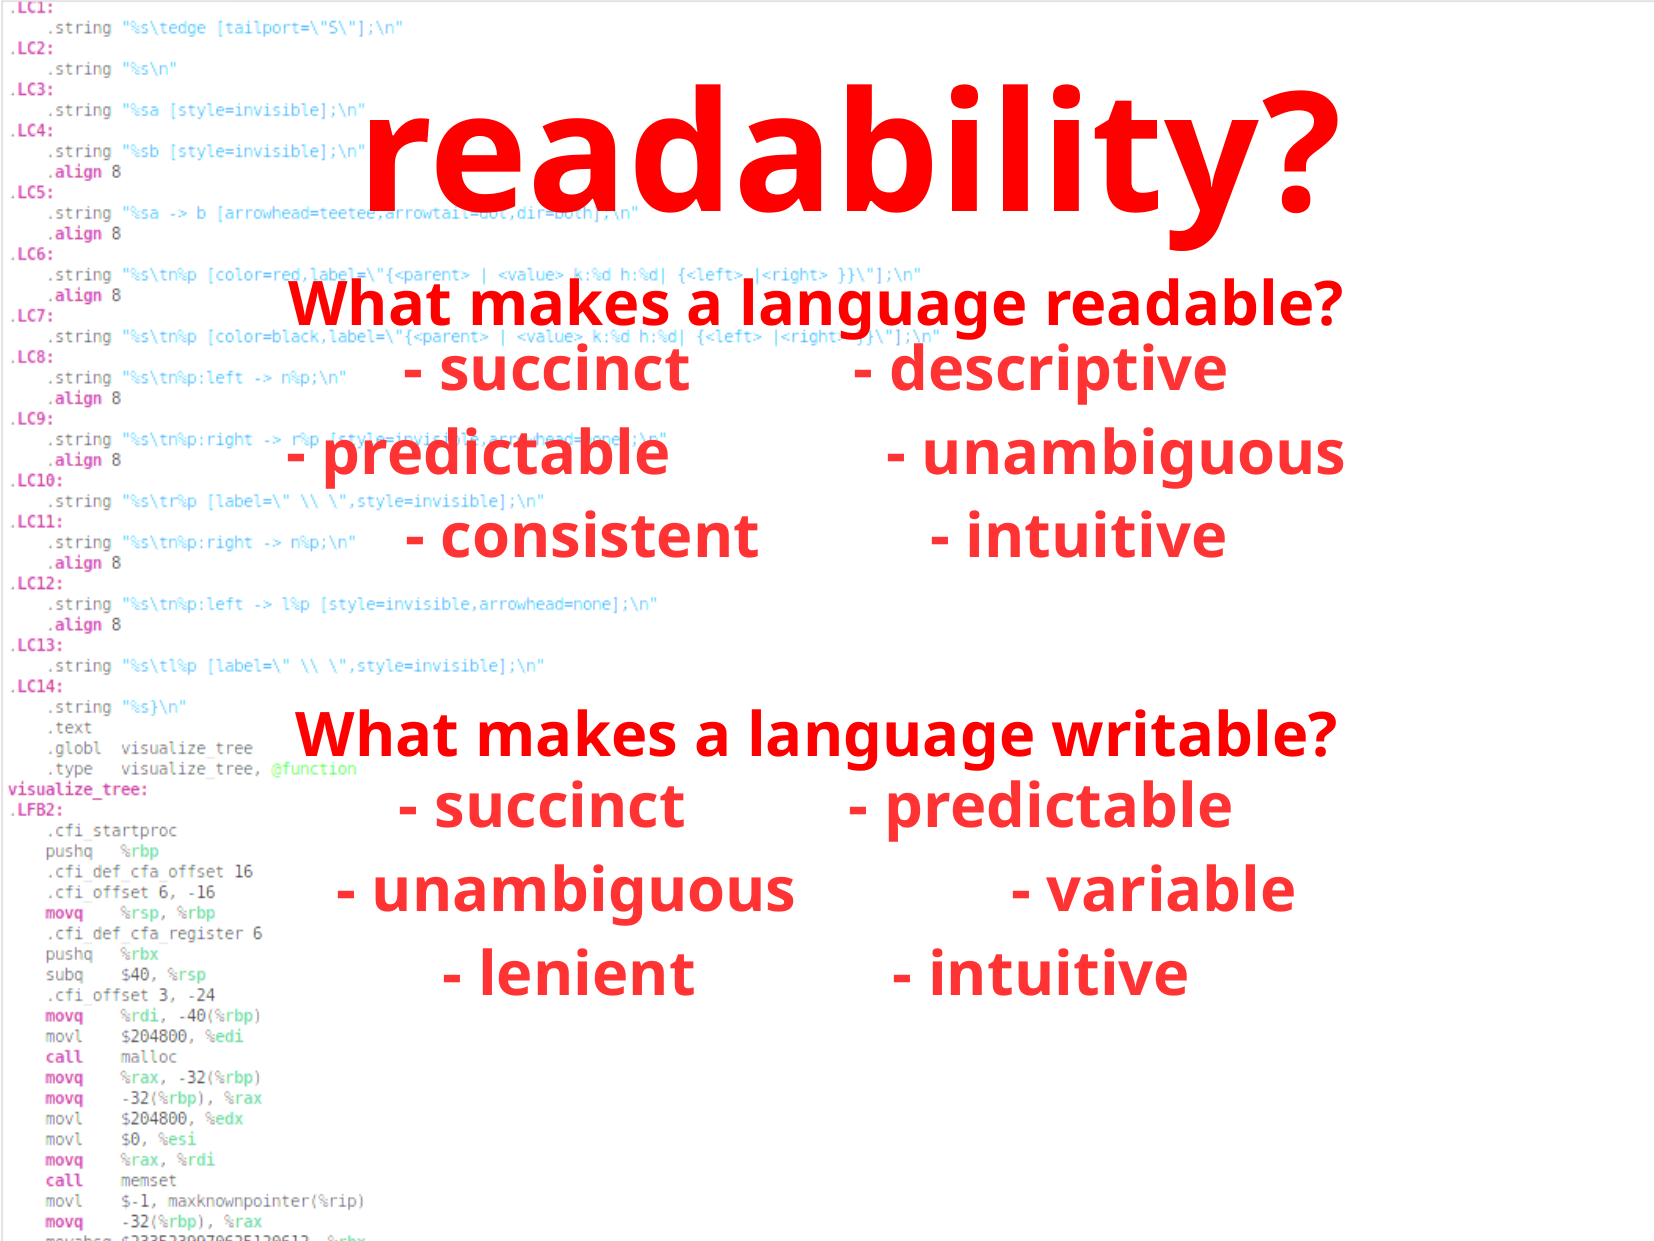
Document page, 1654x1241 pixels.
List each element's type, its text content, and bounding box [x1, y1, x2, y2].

picture [0, 0, 1654, 1241]
text_box - succinct - predictable - unambiguous - variable - lenient - intuitive [42, 754, 1591, 1025]
text_box What makes a language writable? [251, 683, 1383, 784]
text_box What makes a language readable? [42, 252, 1591, 317]
text_box readability? [307, 25, 1393, 252]
text_box - succinct - descriptive - predictable - unambiguous - consistent - intuitive [42, 317, 1591, 588]
